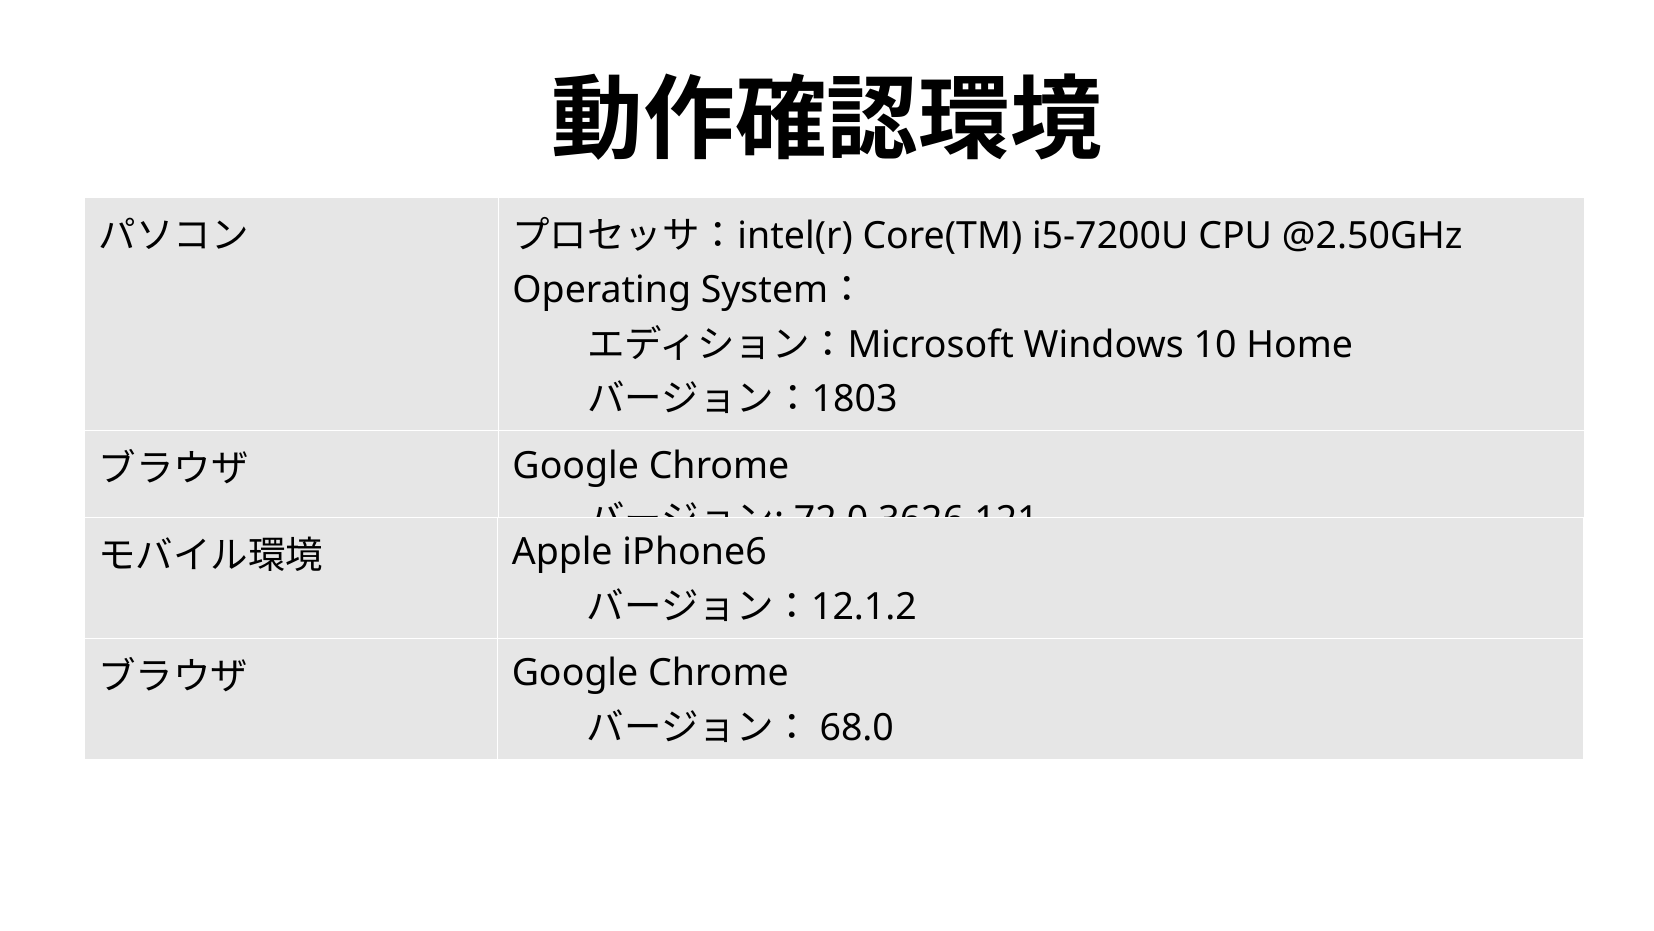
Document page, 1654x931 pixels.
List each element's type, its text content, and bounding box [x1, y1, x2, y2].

title 動作確認環境 [82, 33, 1571, 189]
table_cell Google Chrome バージョン： 68.0 [498, 639, 1583, 759]
table_cell ブラウザ [85, 639, 497, 759]
table_cell Google Chrome バージョン: 72.0.3626.121 [499, 431, 1584, 517]
table_header プロセッサ：intel(r) Core(TM) i5-7200U CPU @2.50GHz Operating System： エディション：Microsoft Windows 10 Home バージョン：1803 [499, 198, 1584, 430]
table_header モバイル環境 [85, 518, 497, 638]
table_header パソコン [85, 198, 498, 430]
table_cell ブラウザ [85, 431, 498, 517]
table_header Apple iPhone6 バージョン：12.1.2 [498, 518, 1583, 638]
